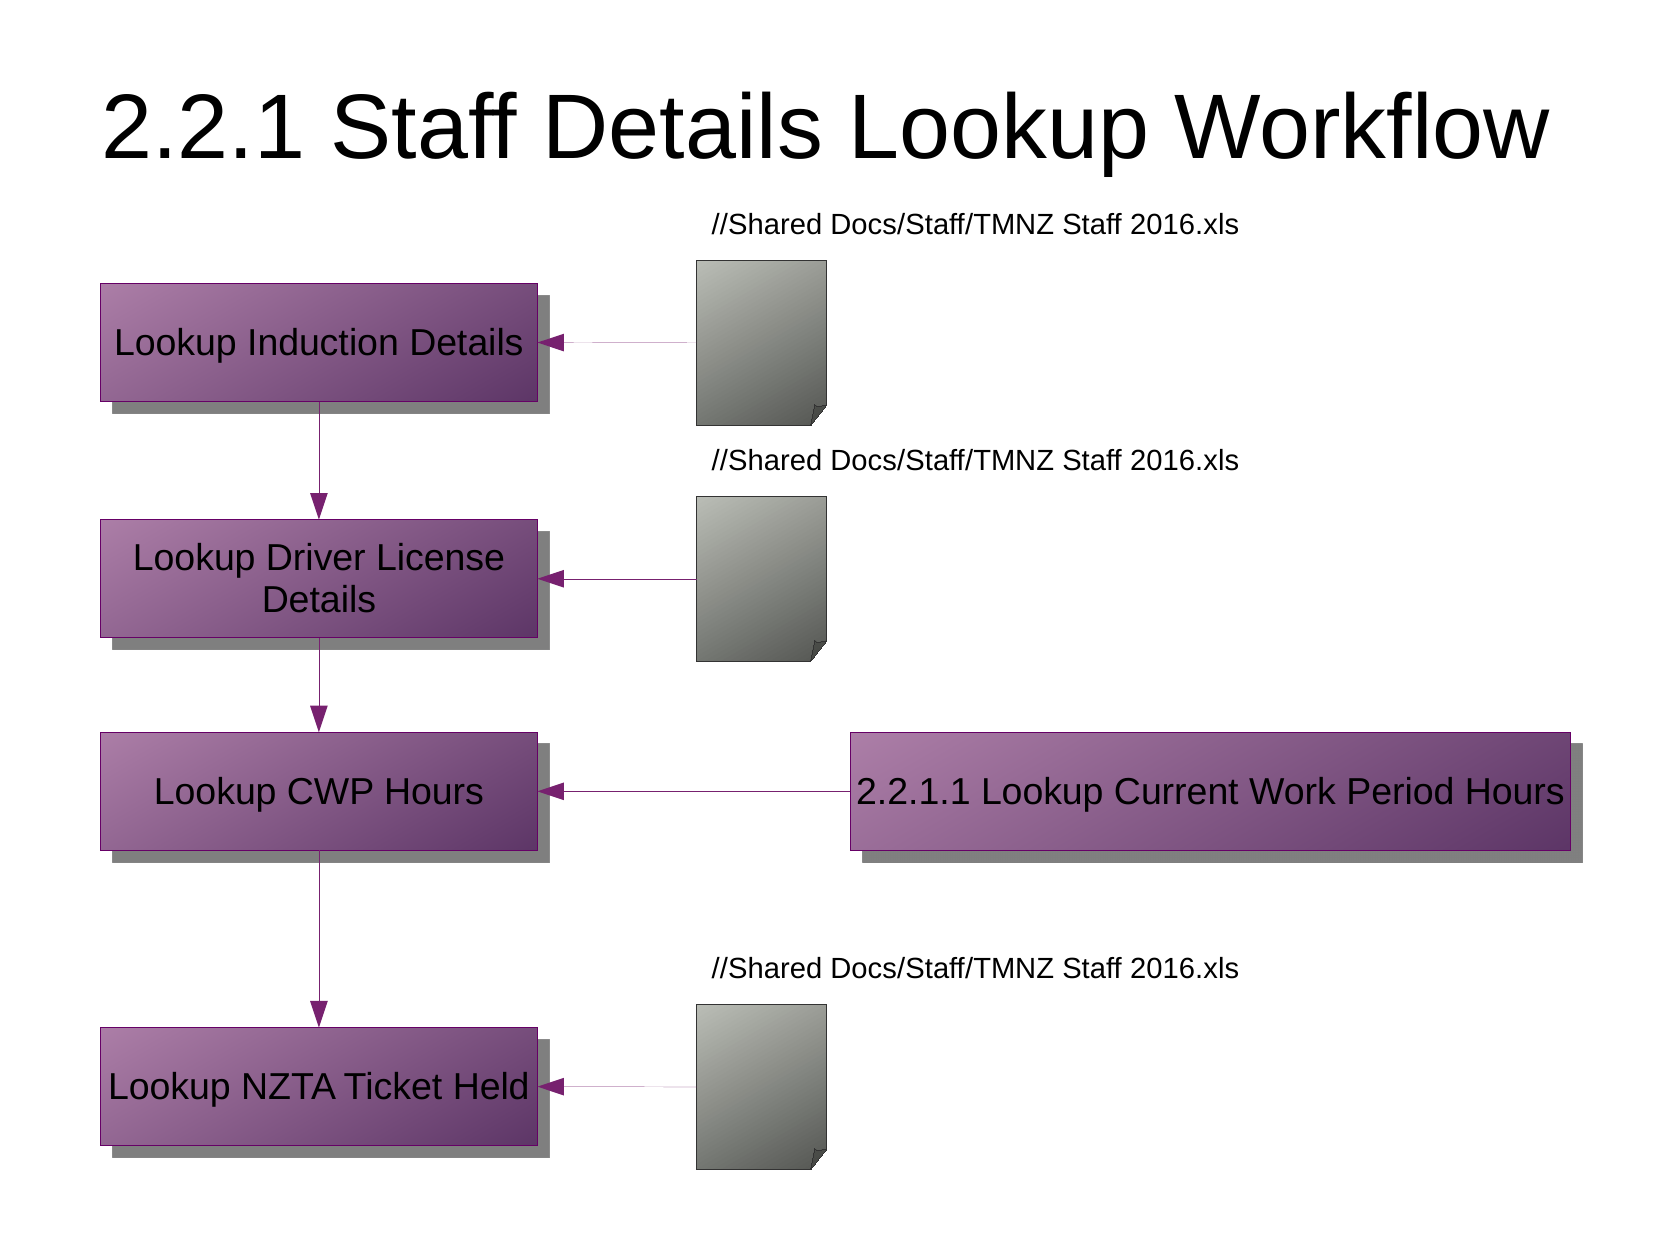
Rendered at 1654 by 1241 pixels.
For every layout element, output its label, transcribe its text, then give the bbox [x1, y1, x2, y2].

text_box Lookup CWP Hours [100, 732, 538, 851]
text_box Lookup NZTA Ticket Held [100, 1027, 538, 1146]
text_box //Shared Docs/Staff/TMNZ Staff 2016.xls [696, 200, 1256, 249]
text_box [696, 260, 827, 426]
text_box 2.2.1.1 Lookup Current Work Period Hours [850, 732, 1571, 851]
text_box //Shared Docs/Staff/TMNZ Staff 2016.xls [696, 436, 1256, 485]
text_box Lookup Induction Details [100, 283, 538, 402]
text_box Lookup Driver License Details [100, 519, 538, 638]
text_box [696, 1004, 827, 1170]
title 2.2.1 Staff Details Lookup Workflow [82, 23, 1571, 231]
text_box [696, 496, 827, 662]
text_box //Shared Docs/Staff/TMNZ Staff 2016.xls [696, 944, 1256, 993]
